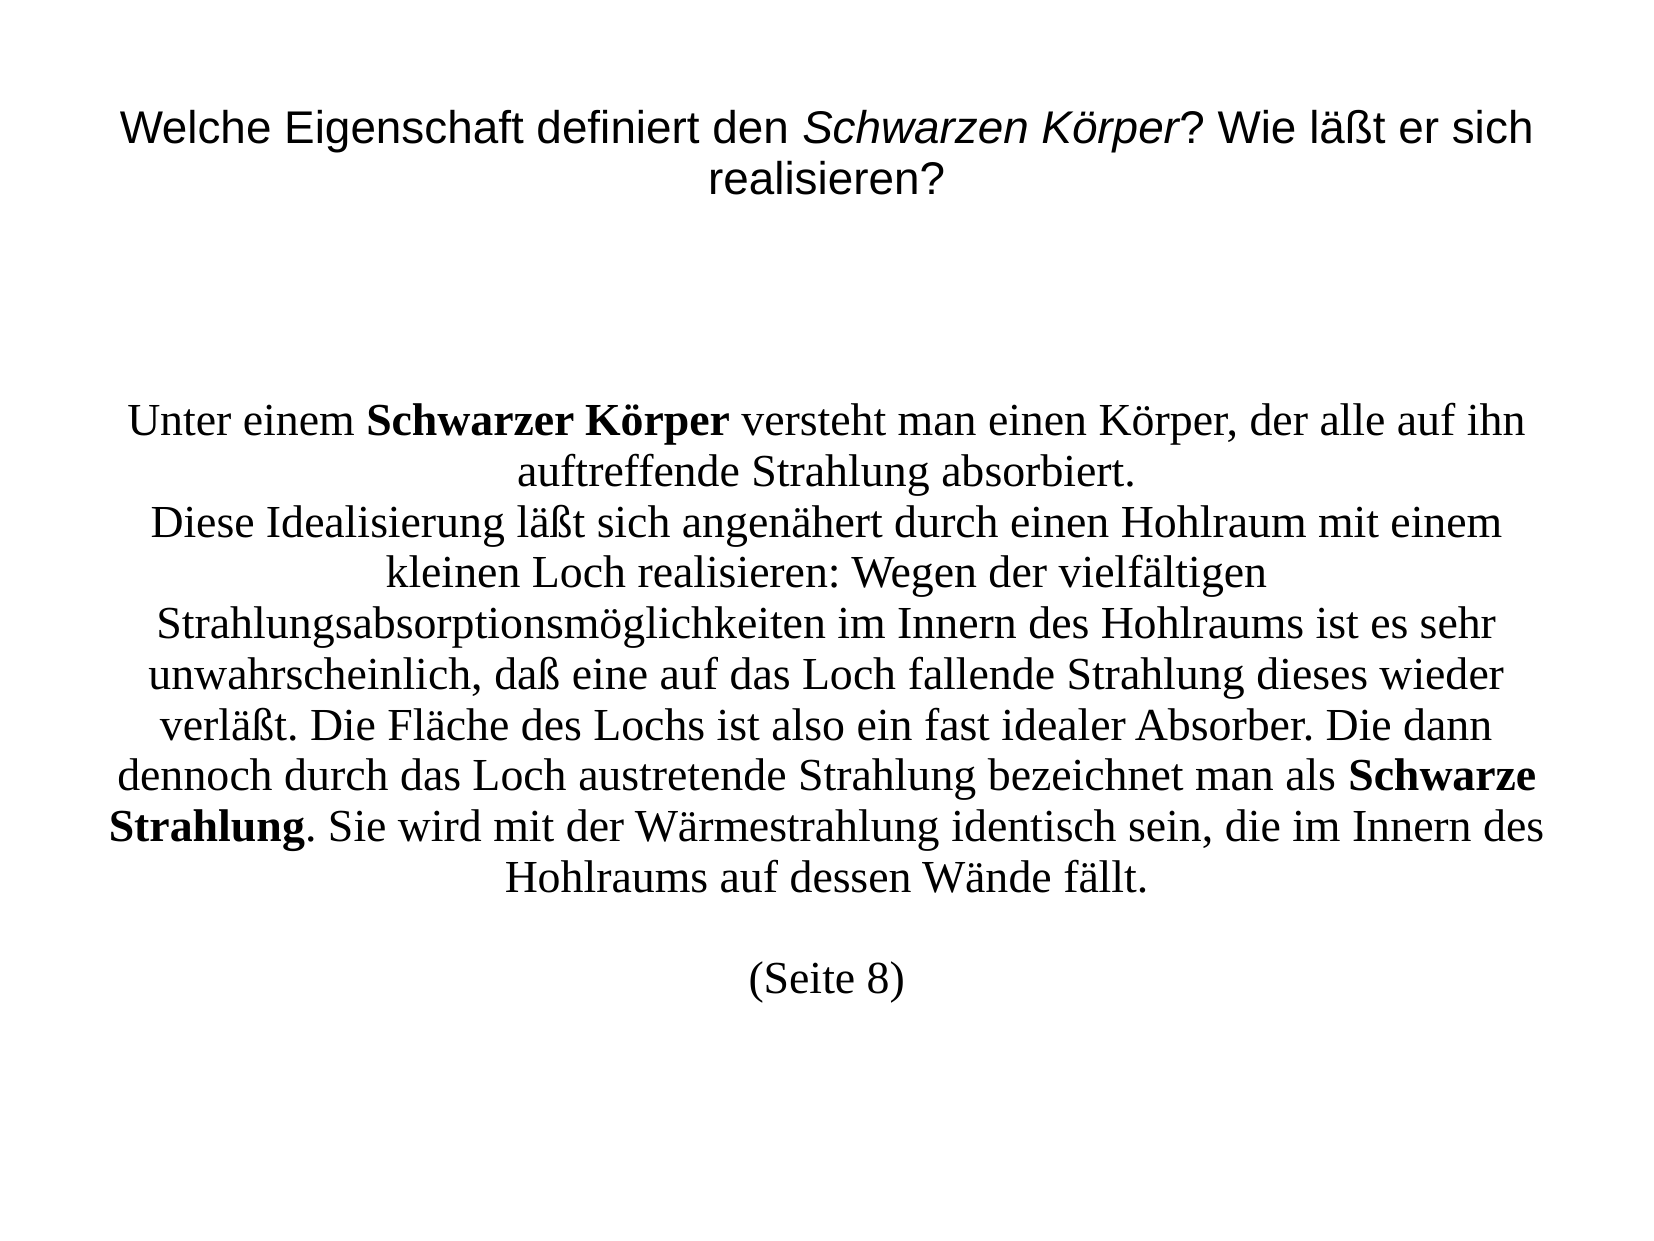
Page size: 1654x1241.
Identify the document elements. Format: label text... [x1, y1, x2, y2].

subtitle Unter einem Schwarzer Körper versteht man einen Körper, der alle auf ihn auftreffende Strahlung absorbiert. Diese Idealisierung läßt sich angenähert durch einen Hohlraum mit einem kleinen Loch realisieren: Wegen der vielfältigen Strahlungsabsorptionsmöglichkeiten im Innern des Hohlraums ist es sehr unwahrscheinlich, daß eine auf das Loch fallende Strahlung dieses wieder verläßt. Die Fläche des Lochs ist also ein fast idealer Absorber. Die dann dennoch durch das Loch austretende Strahlung bezeichnet man als Schwarze Strahlung. Sie wird mit der Wärmestrahlung identisch sein, die im Innern des Hohlraums auf dessen Wände fällt. (Seite 8) [82, 290, 1571, 1109]
title Welche Eigenschaft definiert den Schwarzen Körper? Wie läßt er sich realisieren? [82, 49, 1571, 257]
